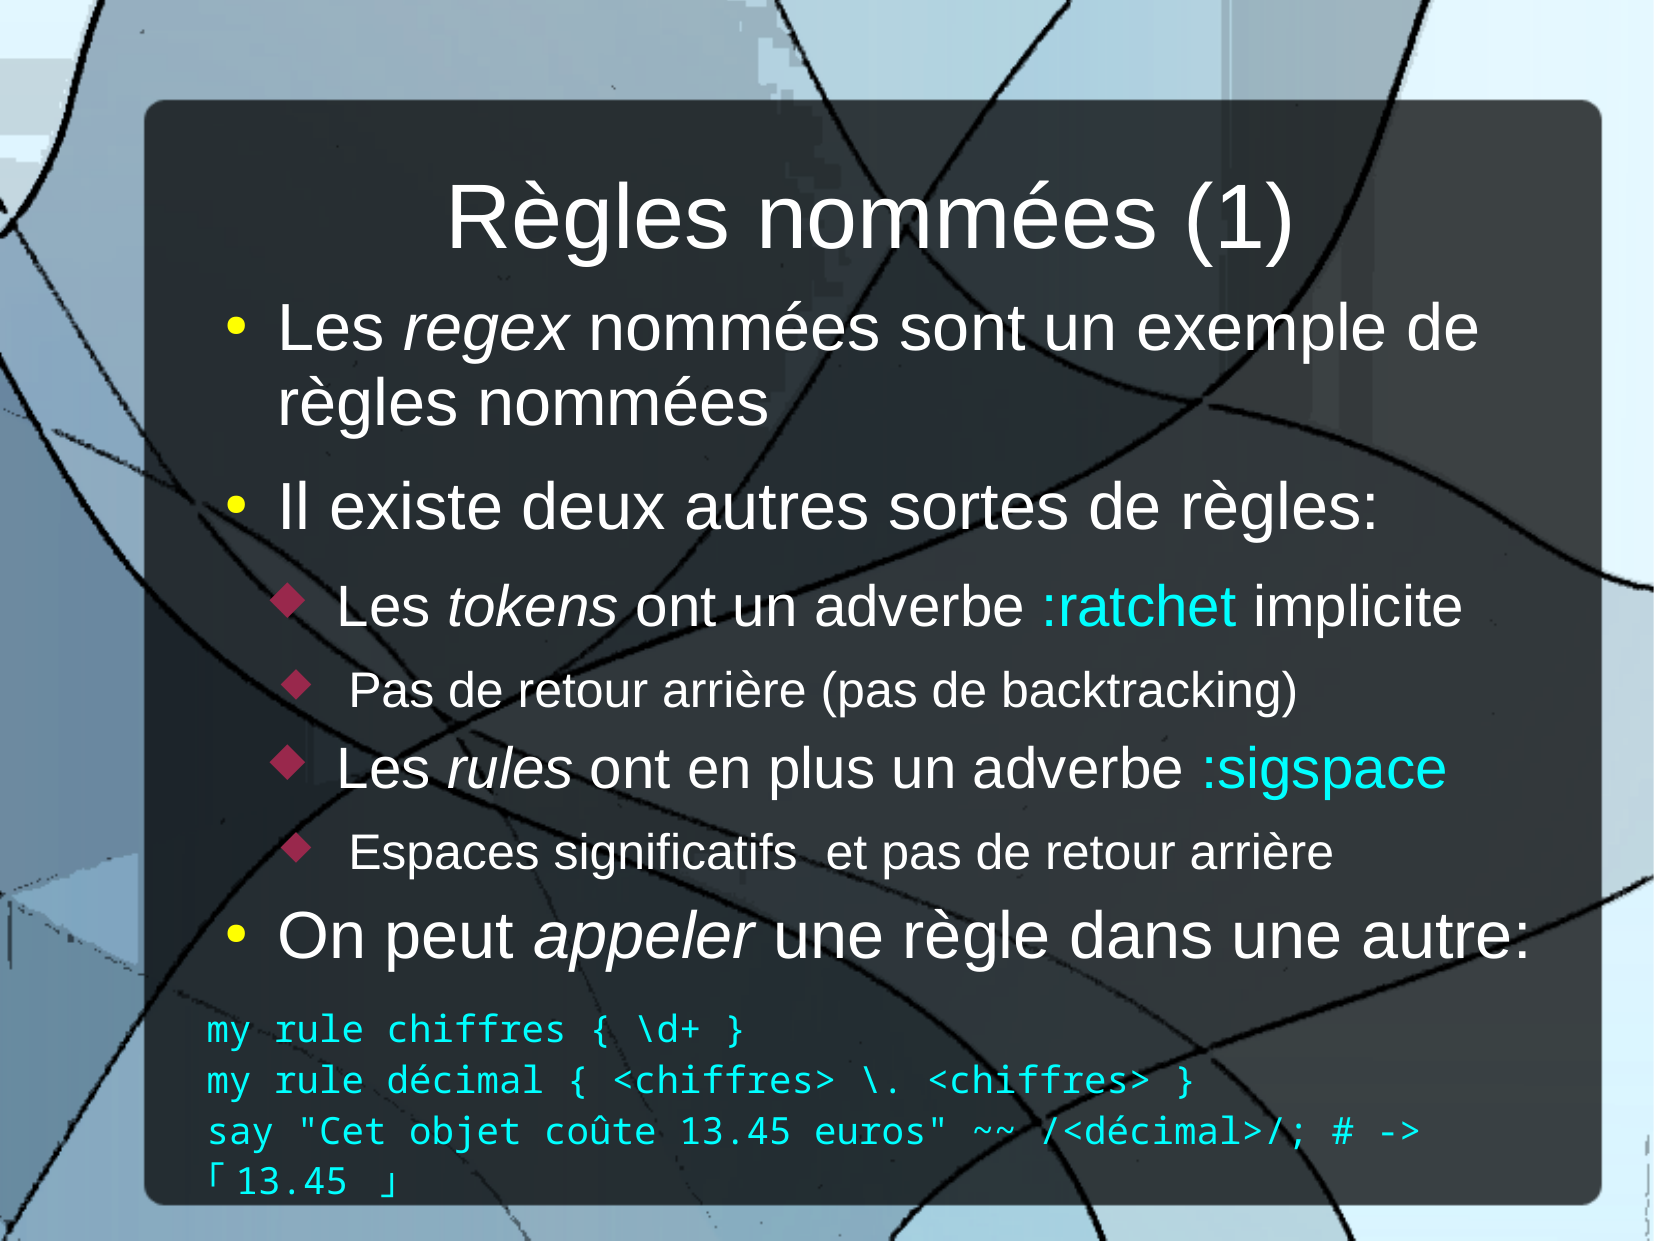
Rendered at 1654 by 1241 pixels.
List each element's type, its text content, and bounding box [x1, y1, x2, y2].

picture [0, 0, 1654, 1241]
list Les regex nommées sont un exemple de règles nommées Il existe deux autres sortes de règles: Les tokens ont un adverbe :ratchet implicite Pas de retour arrière (pas de backtracking) Les rules ont en plus un adverbe :sigspace Espaces significatifs et pas de retour arrière On peut appeler une règle dans une autre: my rule chiffres { \d+ } my rule décimal { <chiffres> \. <chiffres> } say "Cet objet coûte 13.45 euros" ~~ /<décimal>/; # -> ｢13.45 ｣ [206, 290, 1571, 1134]
title Règles nommées (1) [159, 108, 1583, 325]
